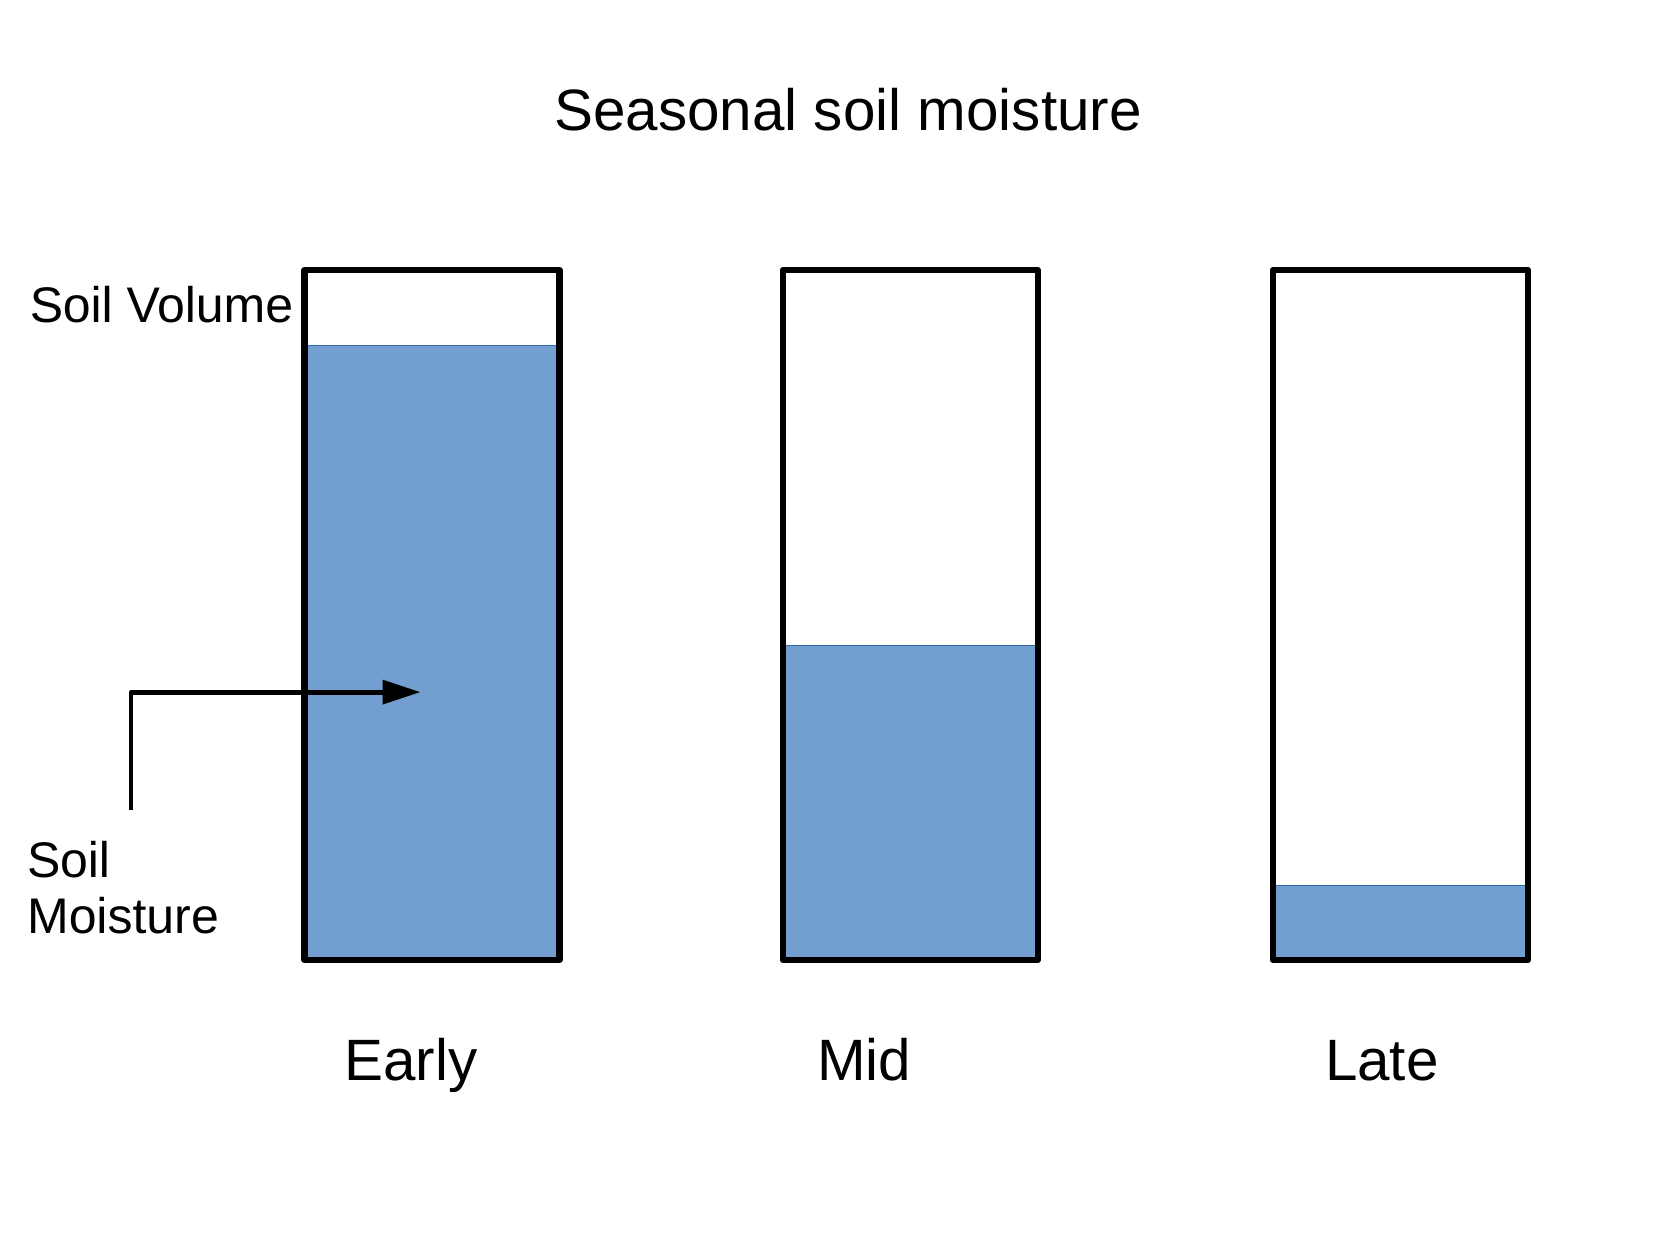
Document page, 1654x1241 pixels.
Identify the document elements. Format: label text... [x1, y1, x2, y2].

text_box Early [330, 1020, 541, 1100]
text_box [1276, 885, 1525, 957]
text_box Seasonal soil moisture [540, 70, 1158, 151]
text_box Late [1310, 1020, 1521, 1100]
text_box Soil Moisture [12, 825, 256, 952]
text_box Mid [802, 1020, 1013, 1100]
text_box Soil Volume [15, 270, 346, 341]
text_box [786, 645, 1035, 957]
text_box [308, 345, 556, 957]
